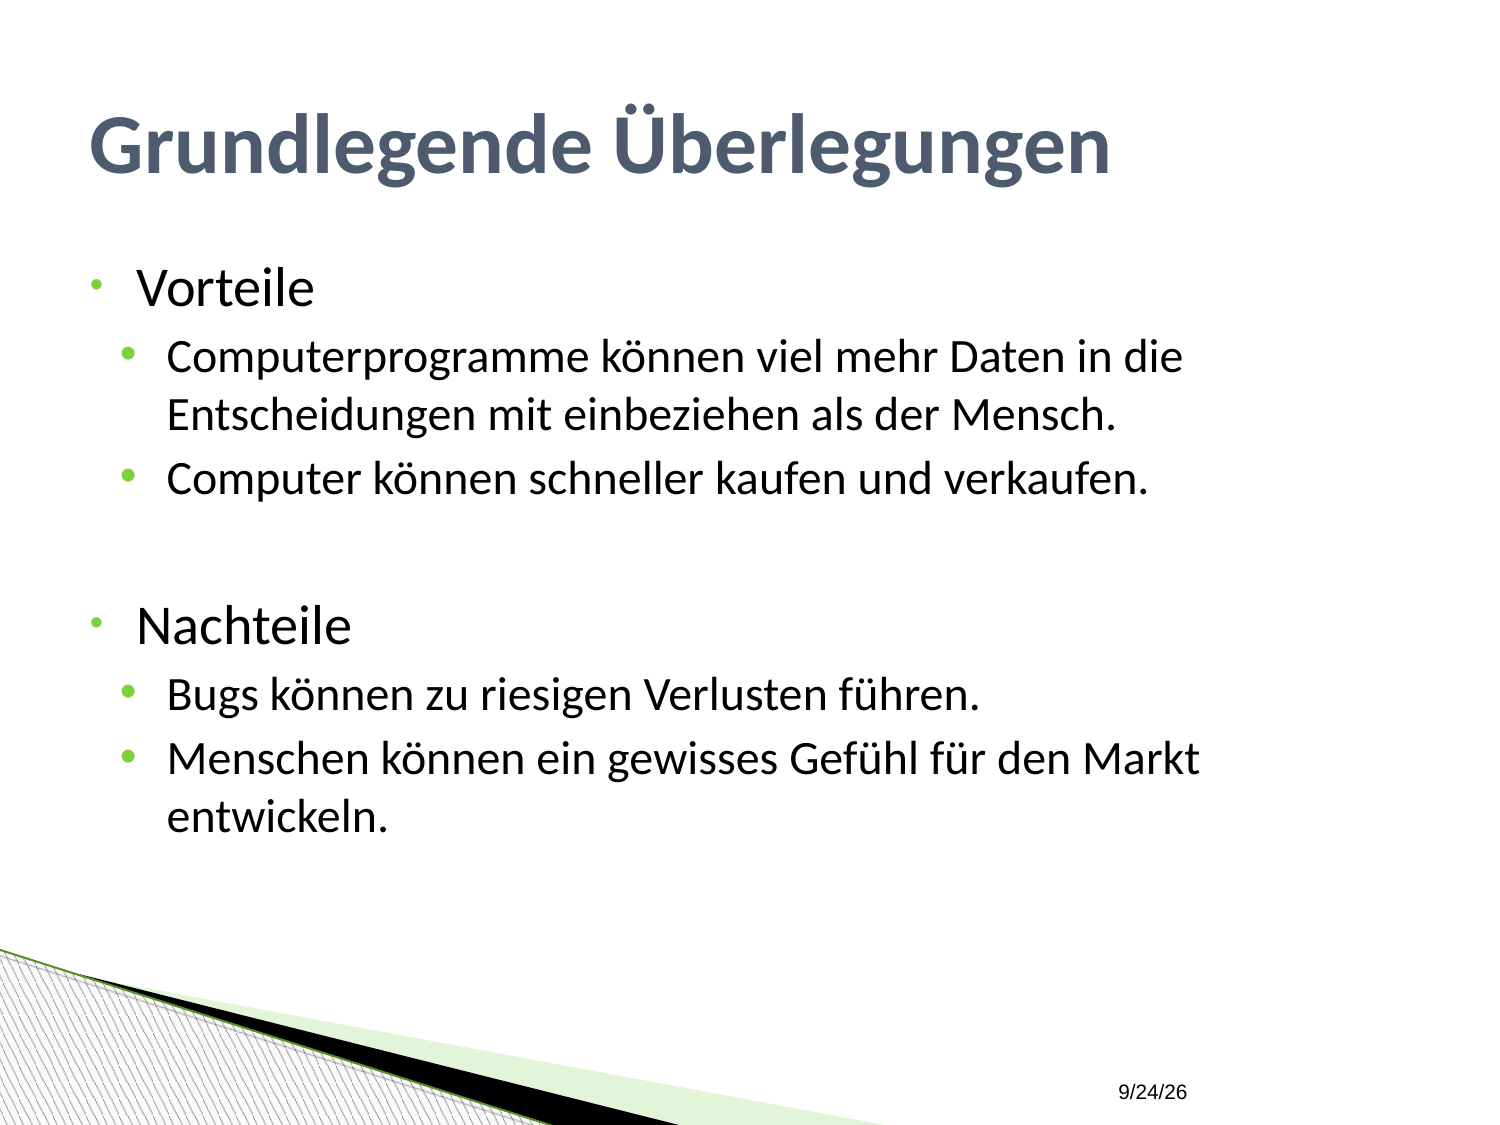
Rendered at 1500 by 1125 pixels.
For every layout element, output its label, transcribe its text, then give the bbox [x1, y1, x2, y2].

slide_number 6/10/15 [1103, 1051, 1419, 1112]
title Grundlegende Überlegungen [75, 45, 1425, 233]
list Vorteile Computerprogramme können viel mehr Daten in die Entscheidungen mit einbeziehen als der Mensch. Computer können schneller kaufen und verkaufen. Nachteile Bugs können zu riesigen Verlusten führen. Menschen können ein gewisses Gefühl für den Markt entwickeln. [75, 243, 1425, 986]
picture [0, 952, 543, 1125]
